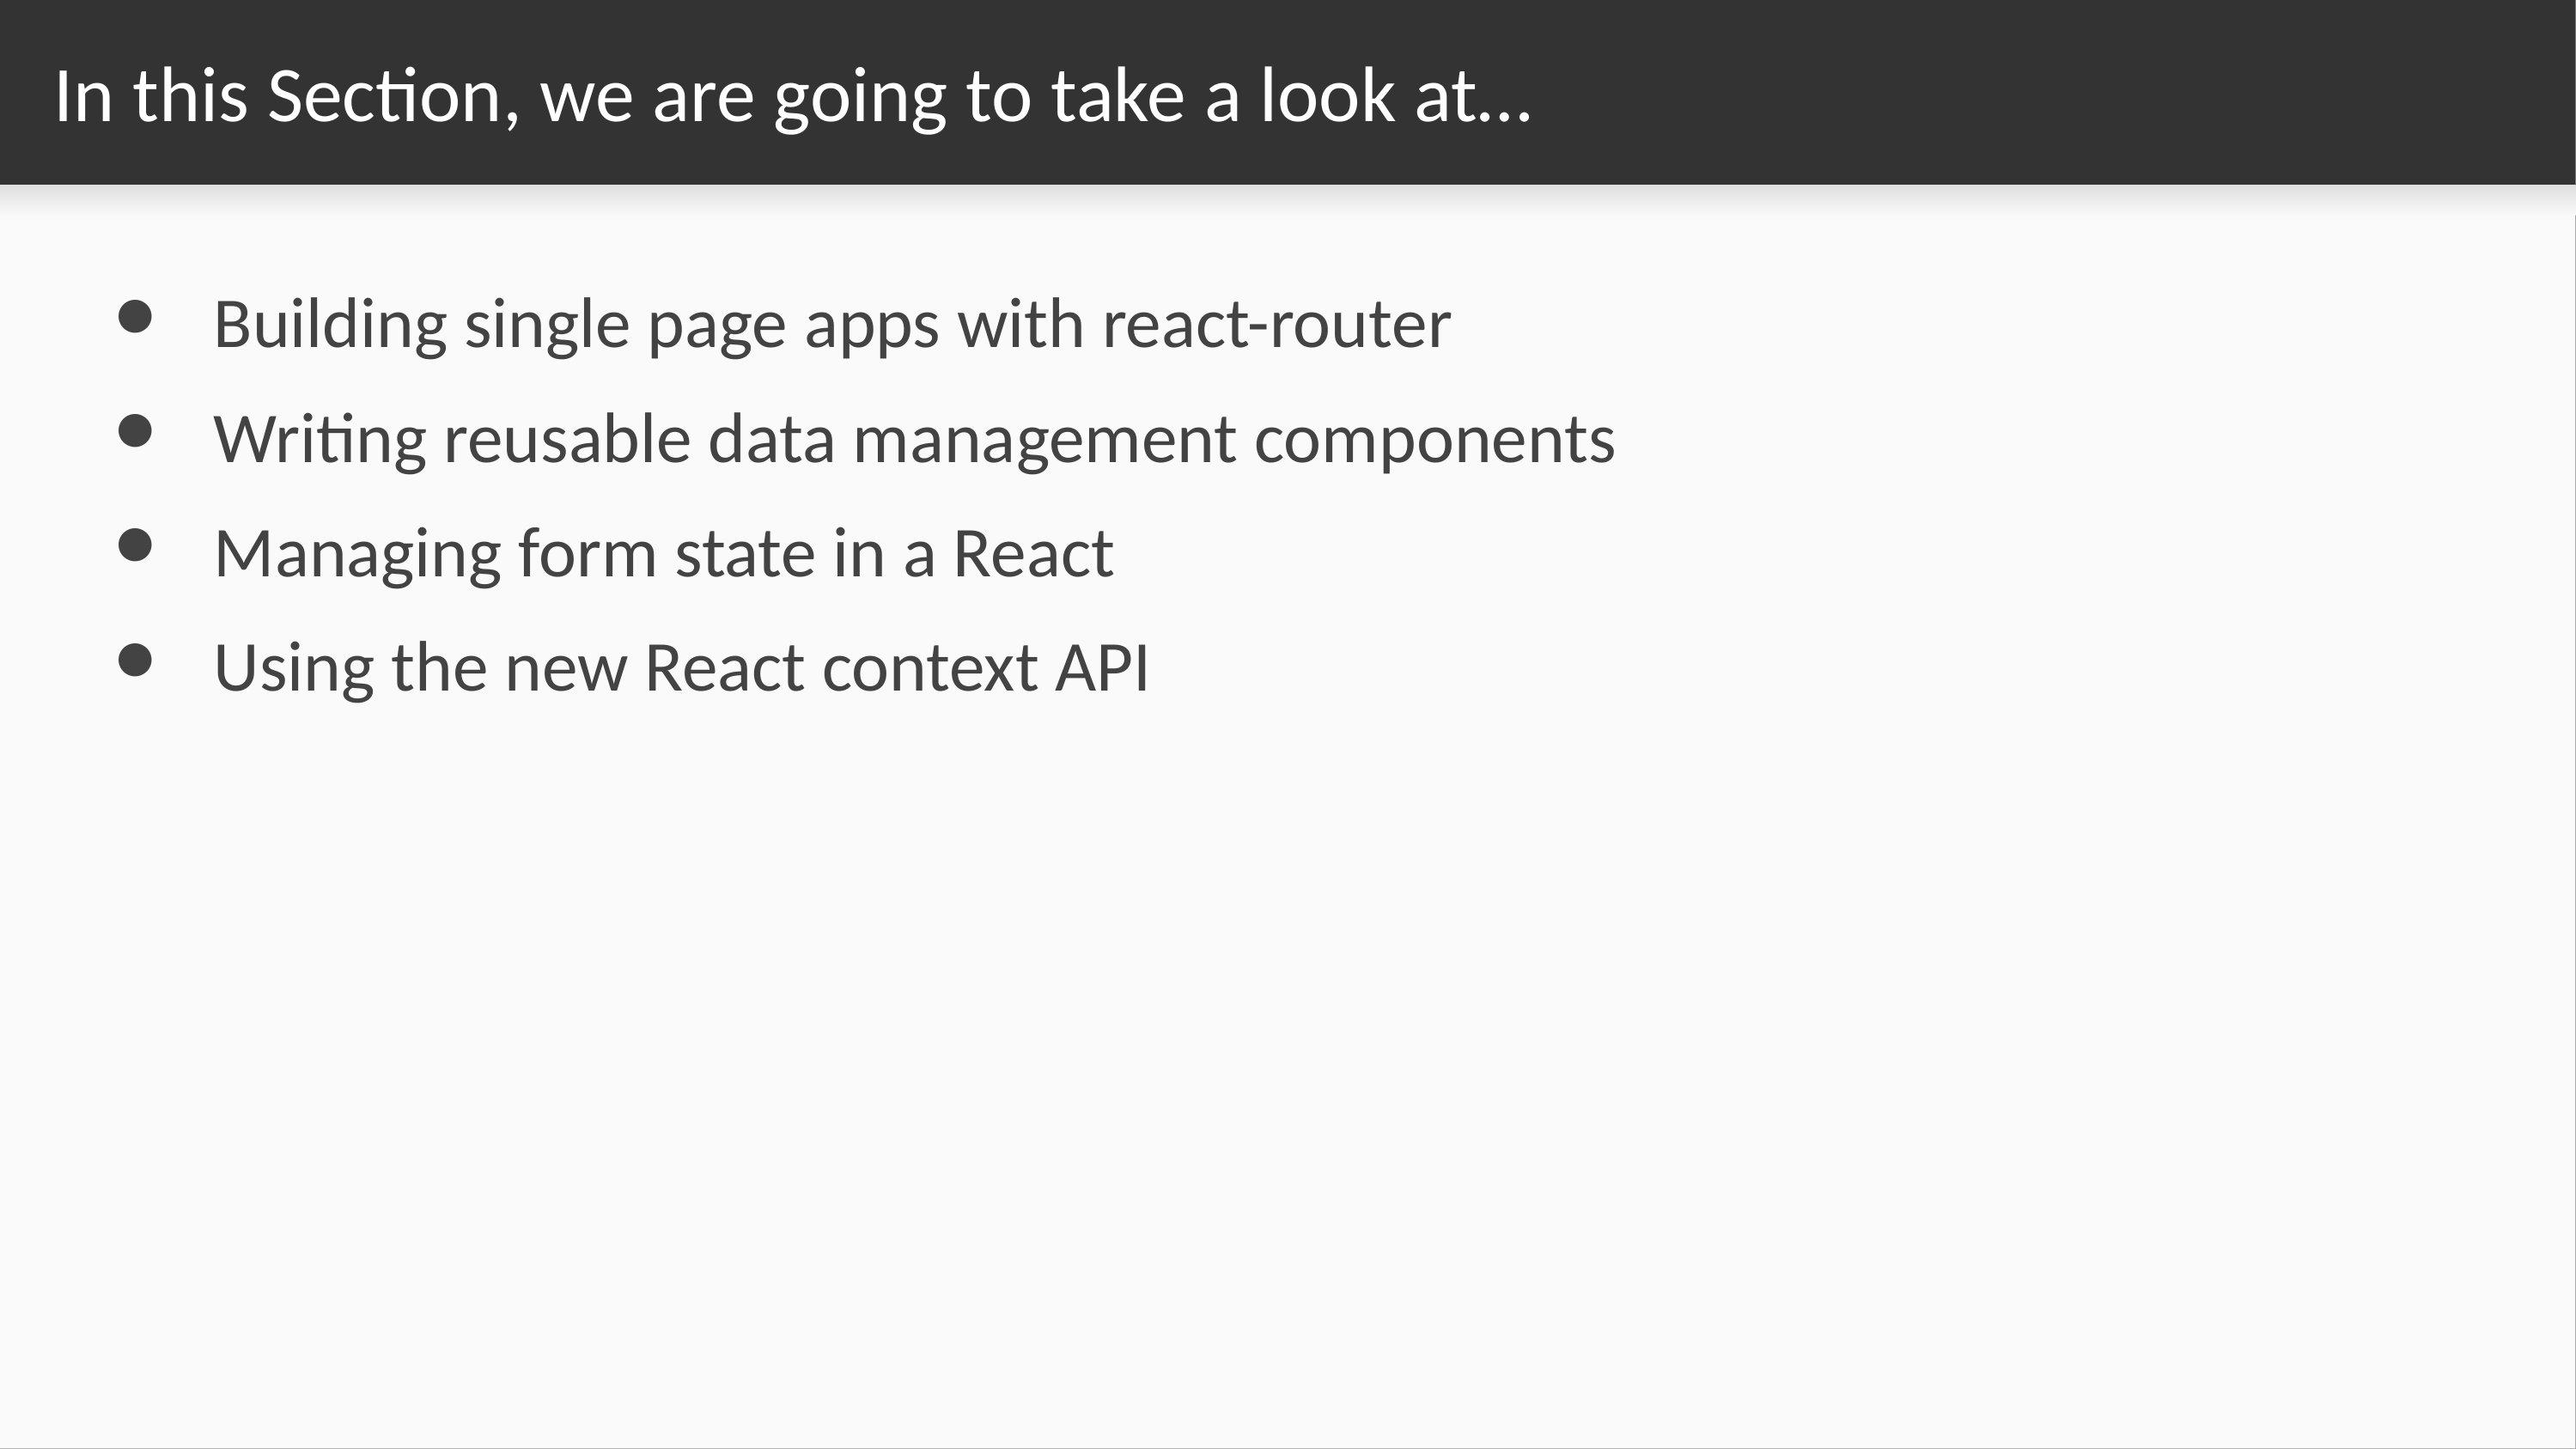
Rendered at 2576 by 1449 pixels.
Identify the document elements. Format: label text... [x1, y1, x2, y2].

title In this Section, we are going to take a look at… [27, 4, 2514, 175]
list Building single page apps with react-router Writing reusable data management components Managing form state in a React Using the new React context API [59, 250, 2514, 1384]
